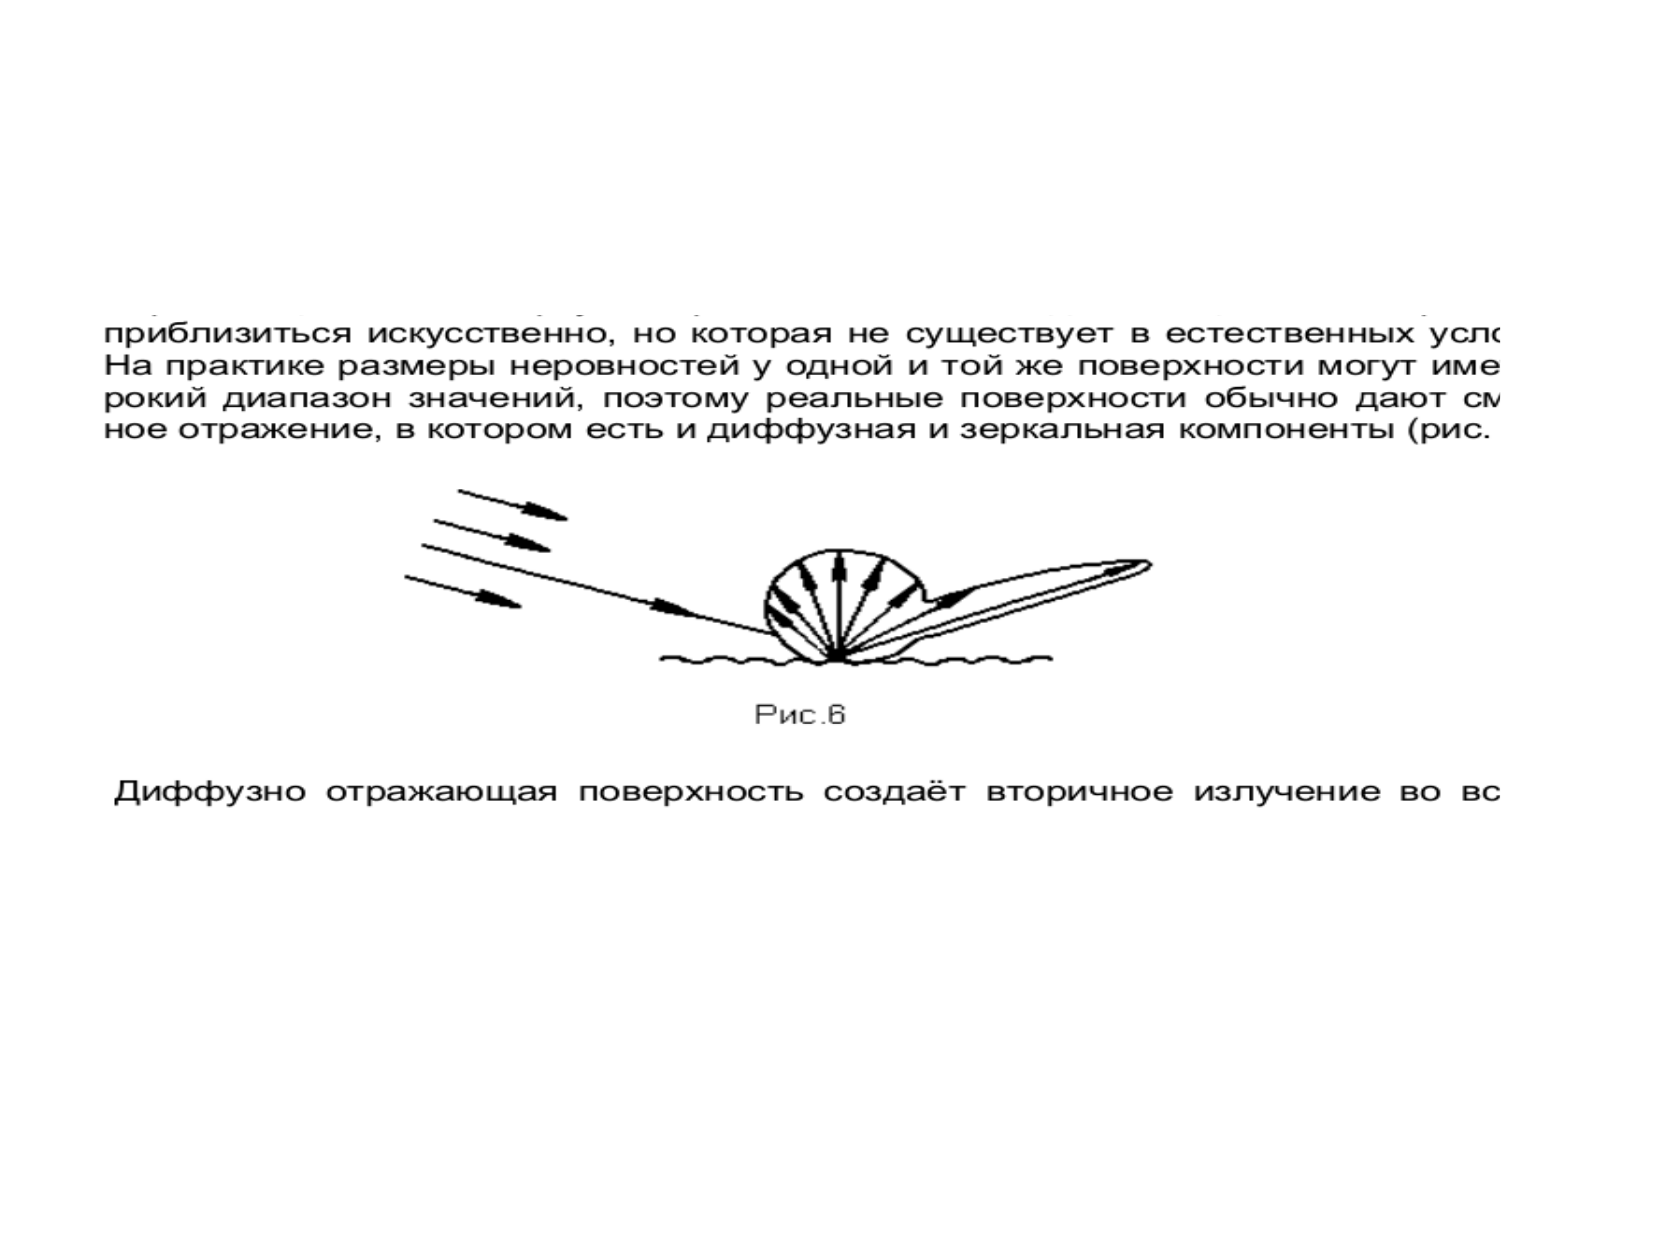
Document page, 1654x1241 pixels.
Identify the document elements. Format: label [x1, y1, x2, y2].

picture [75, 315, 1501, 811]
